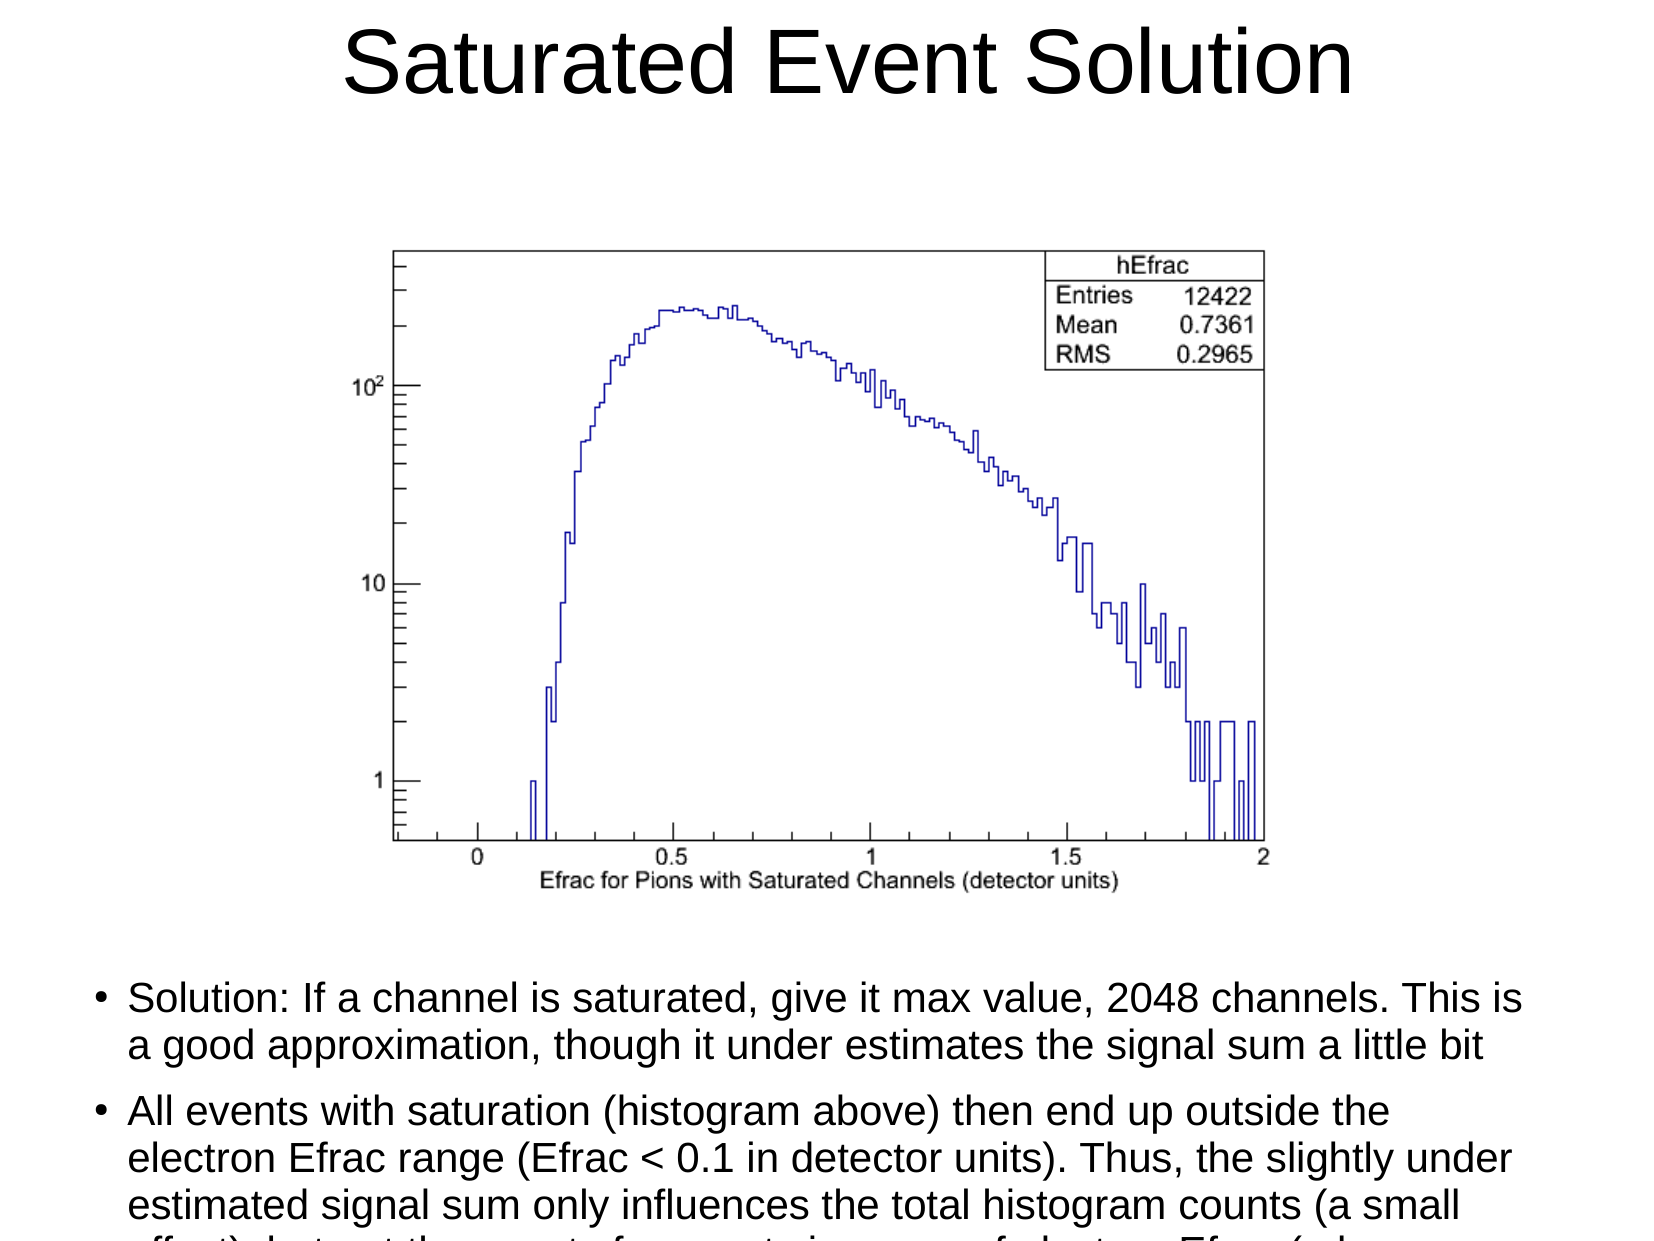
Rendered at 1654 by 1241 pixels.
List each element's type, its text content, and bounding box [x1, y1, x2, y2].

list Solution: If a channel is saturated, give it max value, 2048 channels. This is a good approximation, though it under estimates the signal sum a little bit All events with saturation (histogram above) then end up outside the electron Efrac range (Efrac < 0.1 in detector units). Thus, the slightly under estimated signal sum only influences the total histogram counts (a small effect), but not the counts for events in range of electron Efrac (a larger effect). [82, 975, 1538, 1241]
title Saturated Event Solution [105, 0, 1594, 166]
picture [285, 177, 1373, 916]
